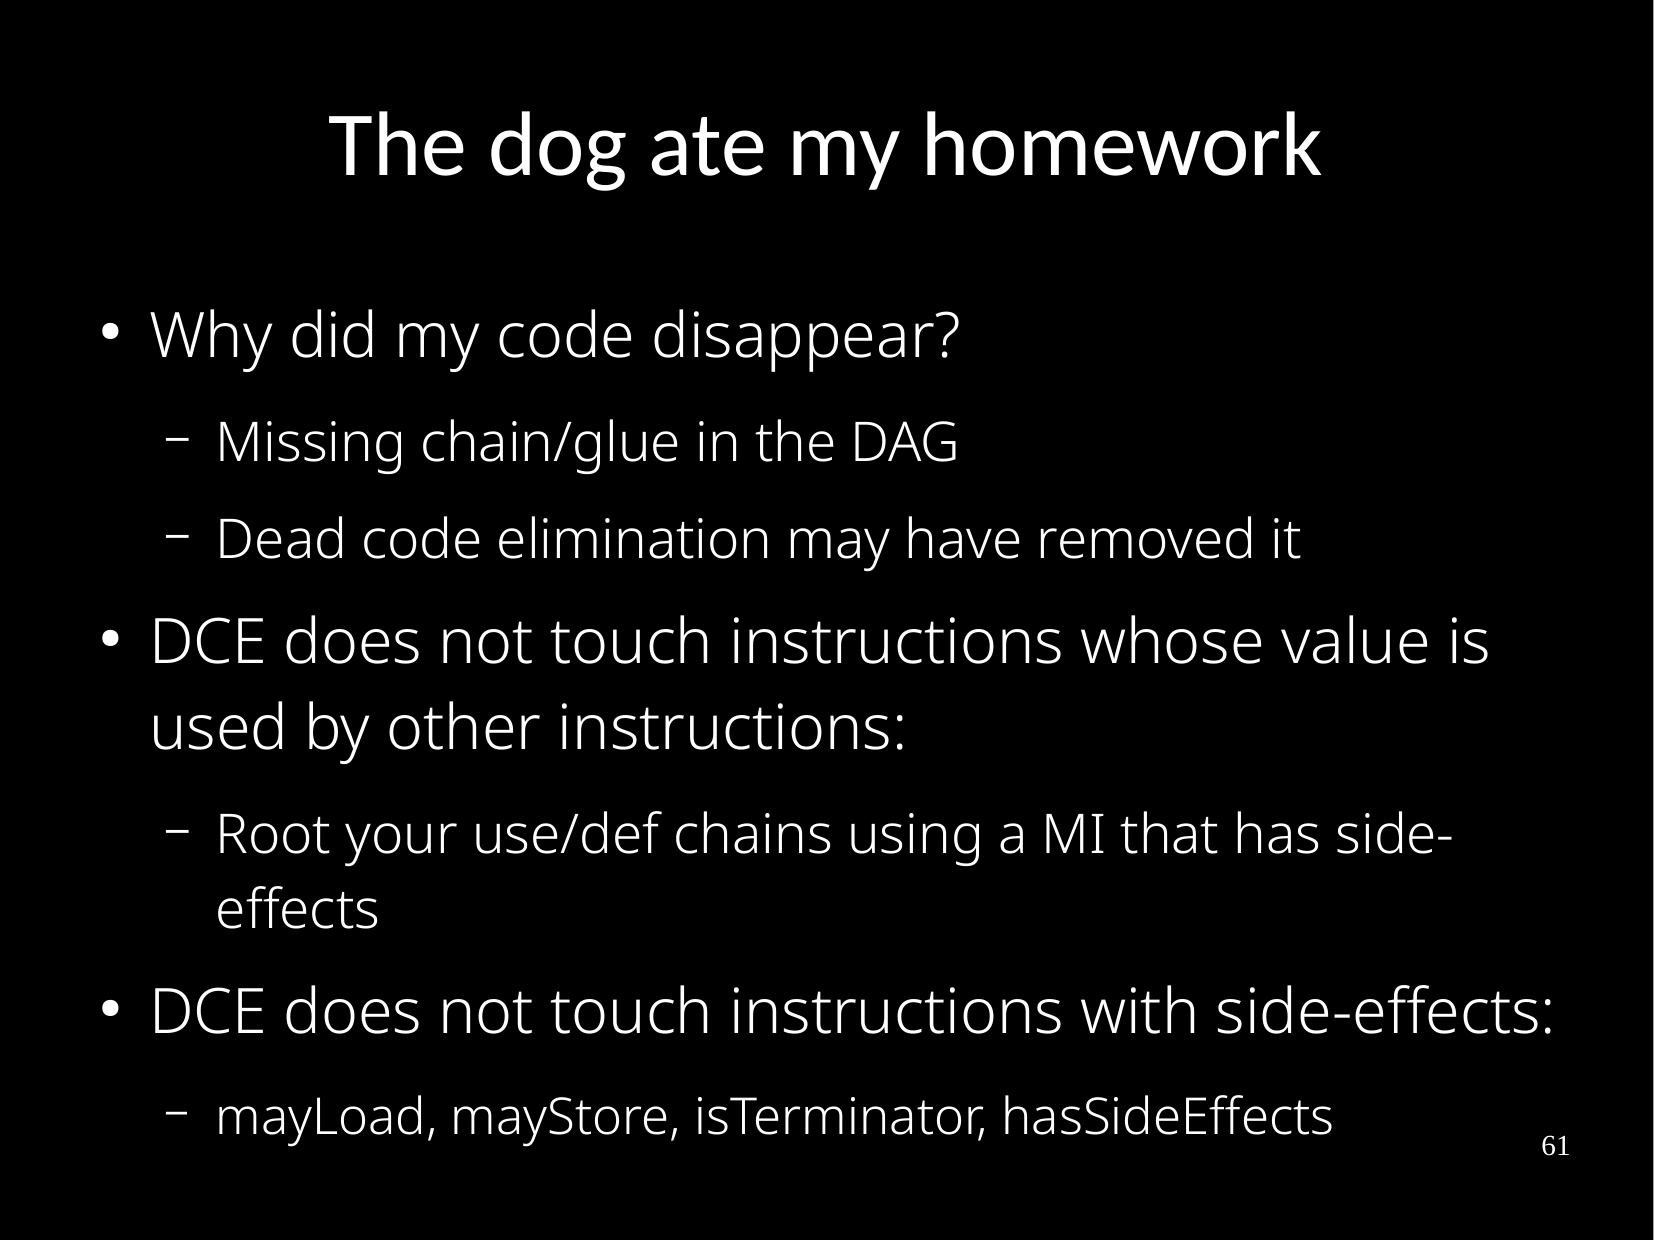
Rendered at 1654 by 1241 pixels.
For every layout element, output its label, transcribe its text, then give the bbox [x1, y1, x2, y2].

list Why did my code disappear? Missing chain/glue in the DAG Dead code elimination may have removed it DCE does not touch instructions whose value is used by other instructions: Root your use/def chains using a MI that has side-effects DCE does not touch instructions with side-effects: mayLoad, mayStore, isTerminator, hasSideEffects [82, 290, 1571, 1158]
title The dog ate my homework [82, 49, 1571, 257]
